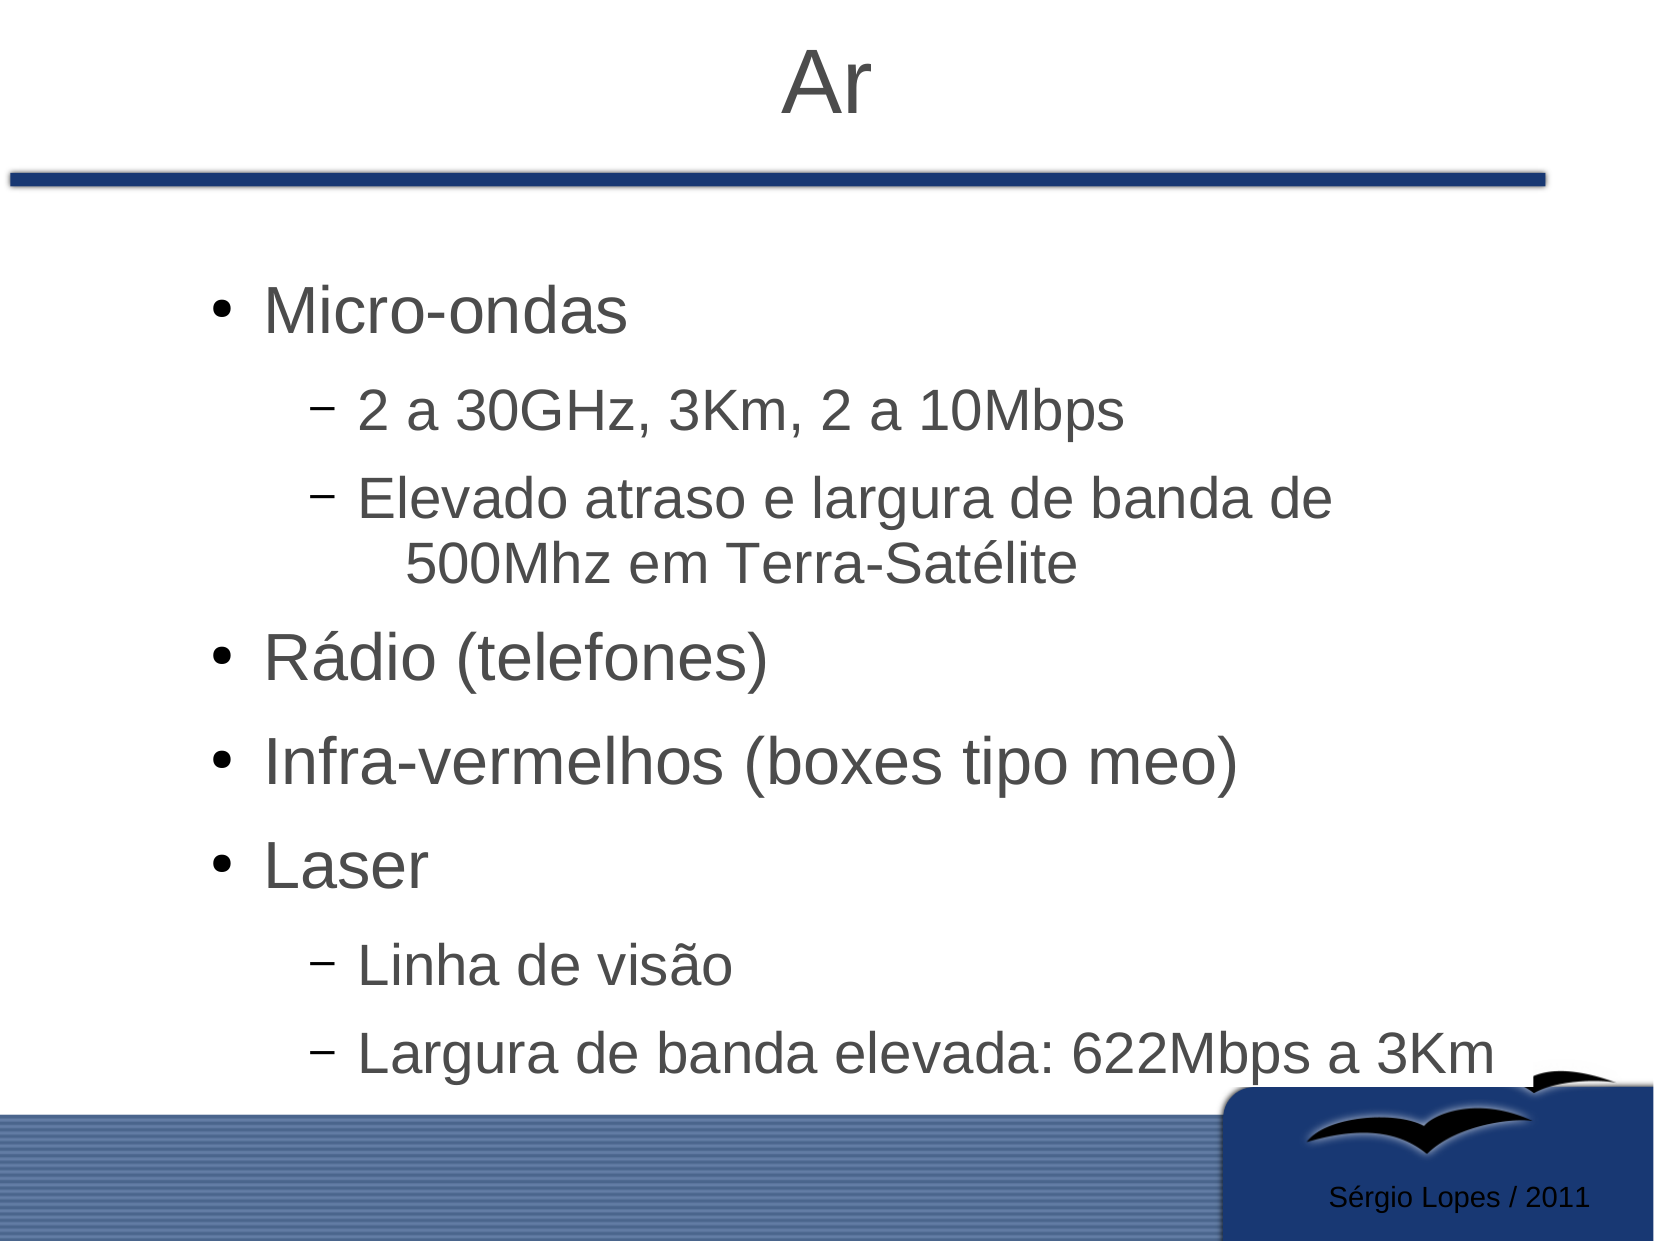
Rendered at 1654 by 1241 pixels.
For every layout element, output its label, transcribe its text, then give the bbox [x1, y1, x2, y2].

list Micro-ondas 2 a 30GHz, 3Km, 2 a 10Mbps Elevado atraso e largura de banda de 500Mhz em Terra-Satélite Rádio (telefones) Infra-vermelhos (boxes tipo meo) Laser Linha de visão Largura de banda elevada: 622Mbps a 3Km [121, 273, 1534, 1086]
title Ar [121, 0, 1534, 164]
text_box Sérgio Lopes / 2011 [1328, 1181, 1588, 1214]
picture [0, 0, 1654, 1241]
